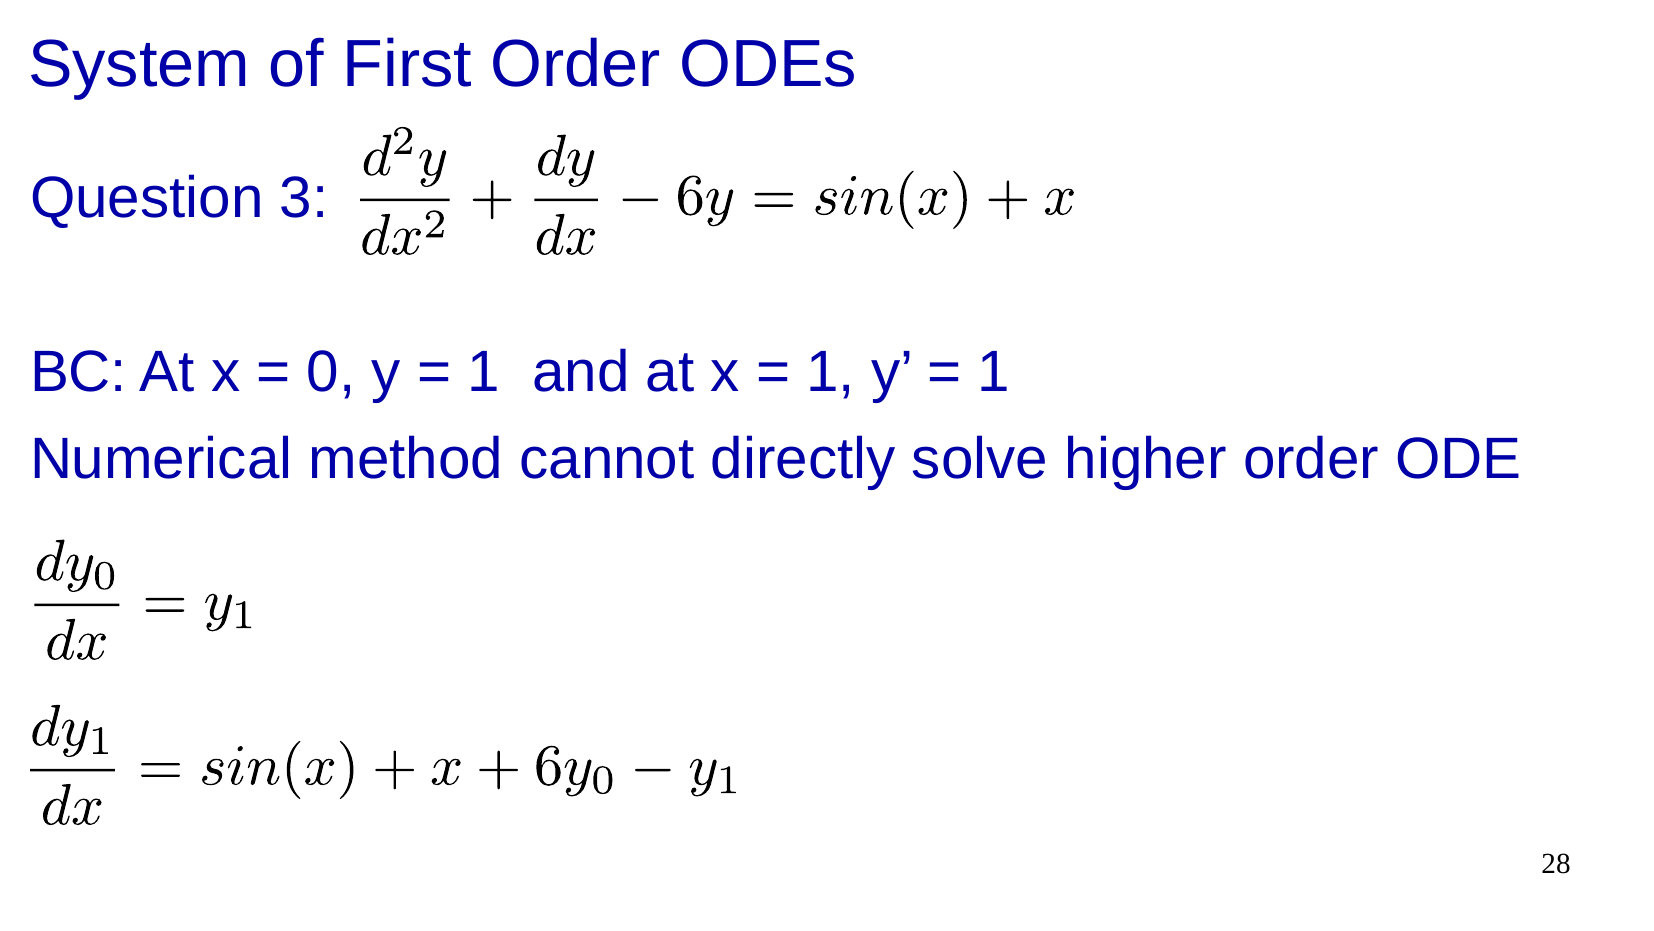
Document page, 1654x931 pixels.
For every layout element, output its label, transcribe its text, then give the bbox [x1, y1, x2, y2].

title System of First Order ODEs [28, 21, 1626, 106]
list Question 3: BC: At x = 0, y = 1 and at x = 1, y’ = 1 Numerical method cannot directly solve higher order ODE [30, 165, 1645, 916]
text_box [30, 704, 740, 826]
text_box [360, 126, 1077, 256]
text_box [34, 539, 256, 661]
